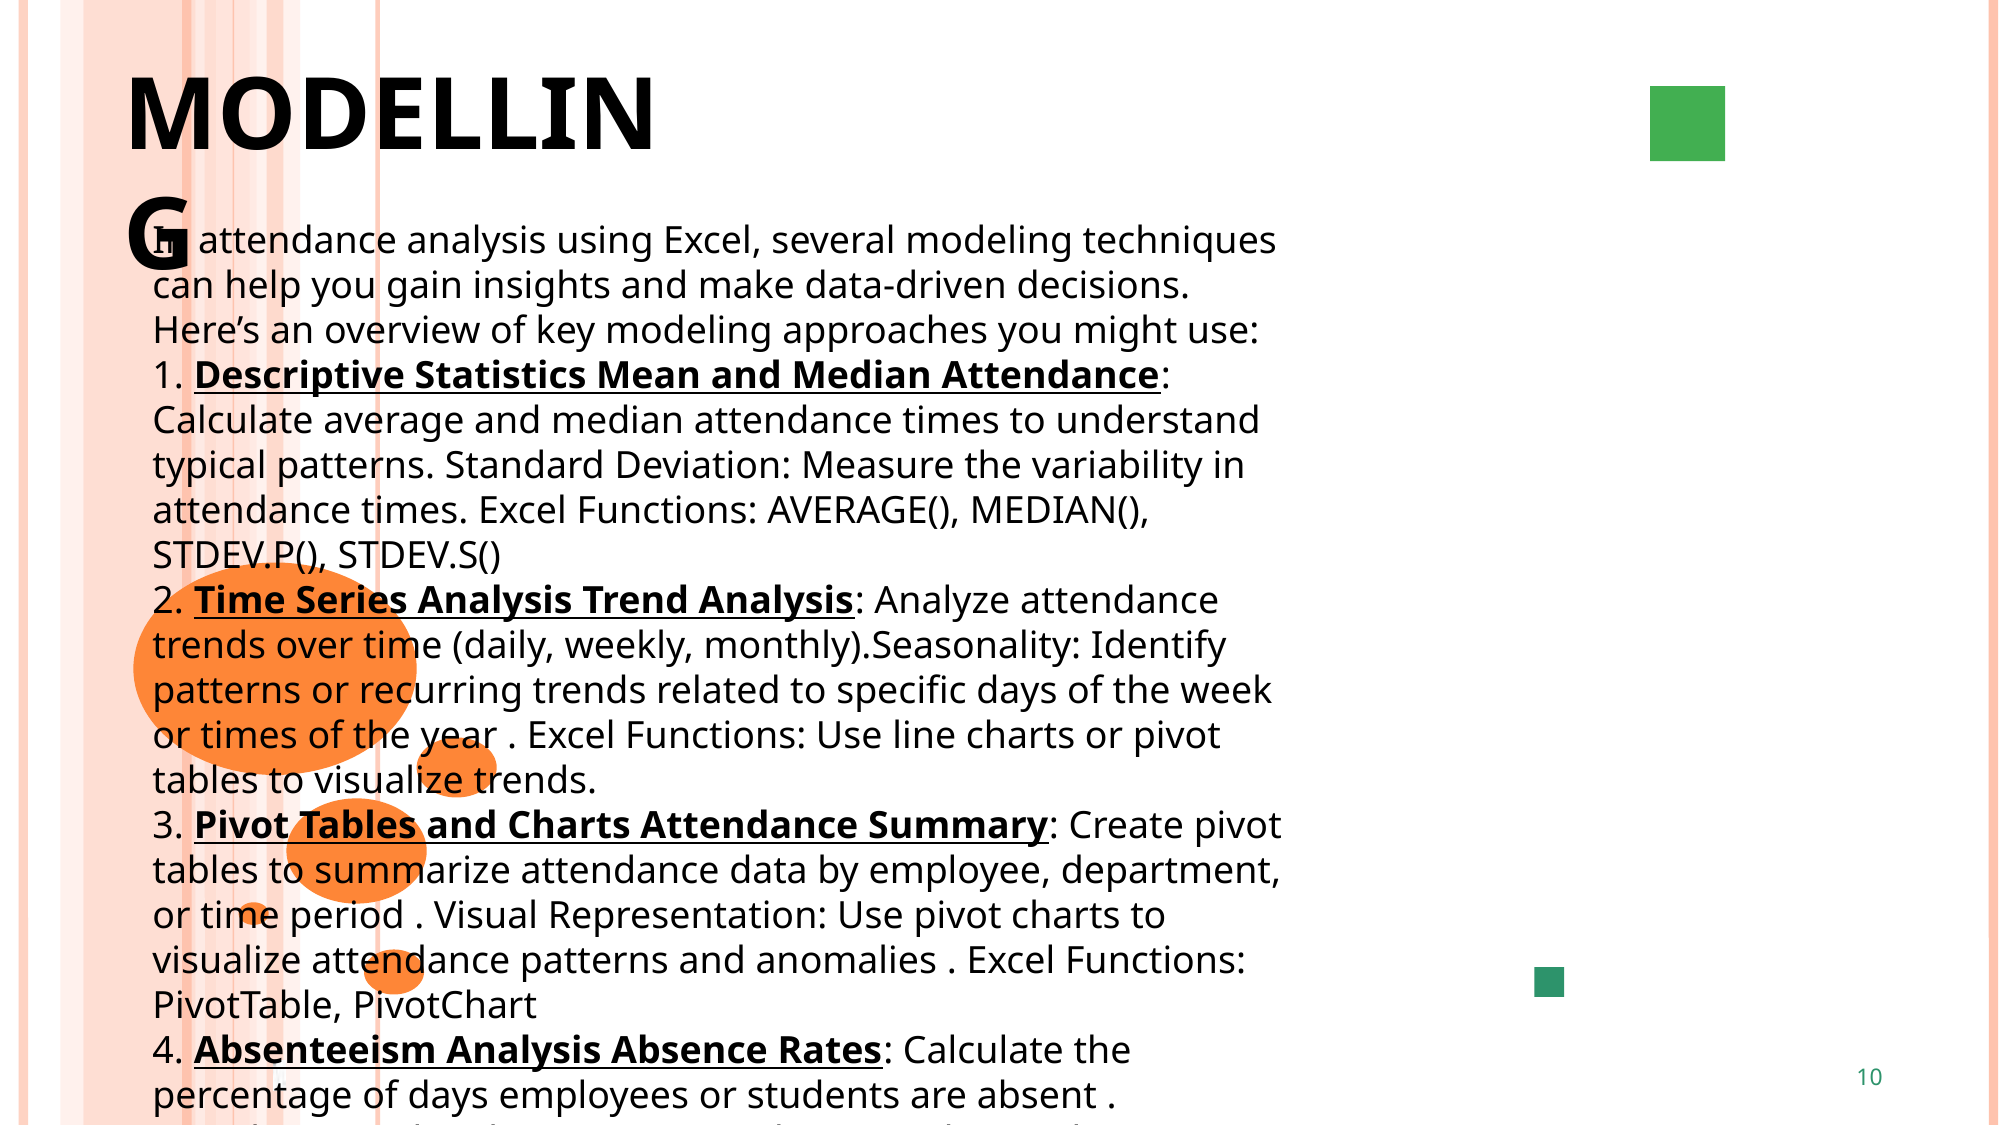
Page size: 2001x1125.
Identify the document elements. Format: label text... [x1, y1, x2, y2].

text_box 10 [1849, 1061, 1888, 1091]
text_box In attendance analysis using Excel, several modeling techniques can help you gain insights and make data-driven decisions. Here’s an overview of key modeling approaches you might use: 1. Descriptive Statistics Mean and Median Attendance: Calculate average and median attendance times to understand typical patterns. Standard Deviation: Measure the variability in attendance times. Excel Functions: AVERAGE(), MEDIAN(), STDEV.P(), STDEV.S() 2. Time Series Analysis Trend Analysis: Analyze attendance trends over time (daily, weekly, monthly).Seasonality: Identify patterns or recurring trends related to specific days of the week or times of the year . Excel Functions: Use line charts or pivot tables to visualize trends. 3. Pivot Tables and Charts Attendance Summary: Create pivot tables to summarize attendance data by employee, department, or time period . Visual Representation: Use pivot charts to visualize attendance patterns and anomalies . Excel Functions: PivotTable, PivotChart 4. Absenteeism Analysis Absence Rates: Calculate the percentage of days employees or students are absent . Correlation with Other Factors: Analyze correlations between absenteeism and factors like department, time of year, or employee tenure . Excel Functions: COUNTIF(), COUNTIFS(), CORREL() [137, 208, 1313, 1125]
text_box MODELLING [121, 47, 664, 172]
text_box [1534, 967, 1565, 997]
text_box [1650, 86, 1726, 162]
